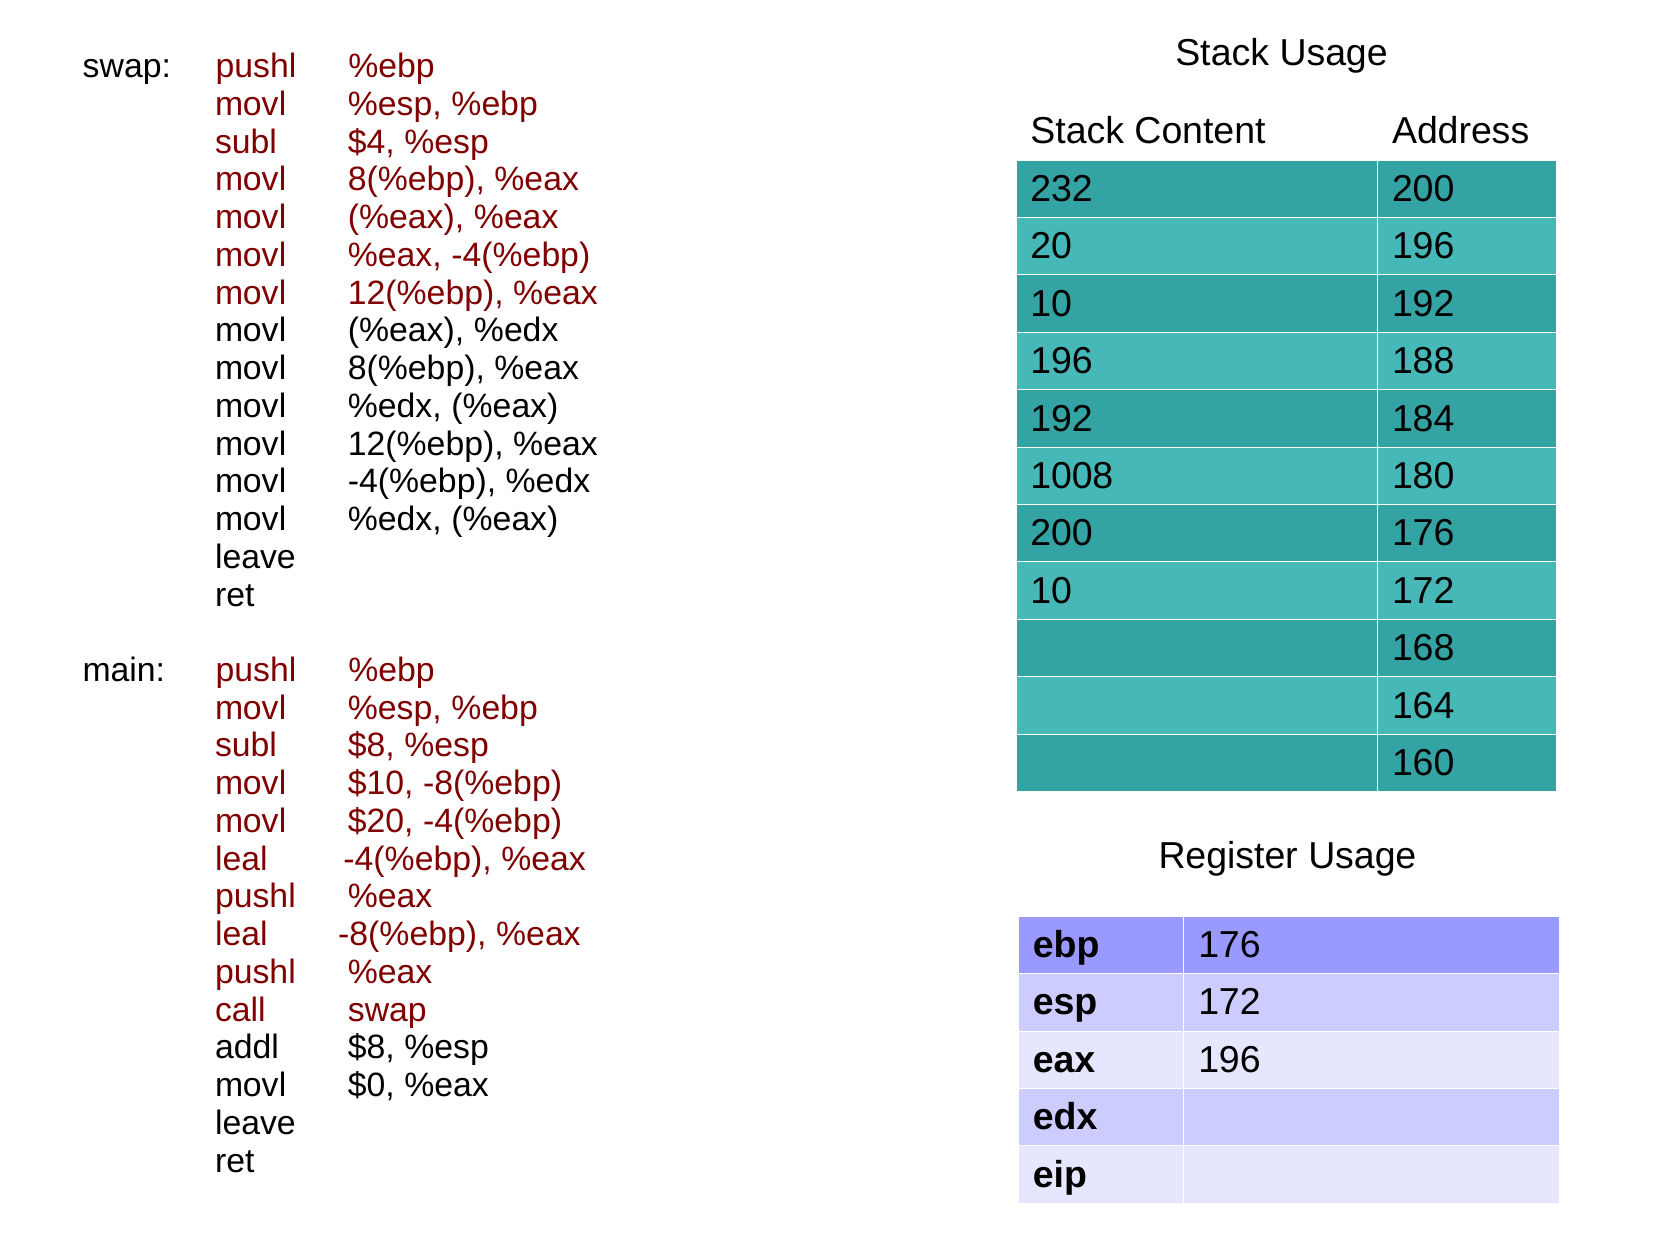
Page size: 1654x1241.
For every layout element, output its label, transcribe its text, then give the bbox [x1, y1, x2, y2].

table_cell [1184, 1146, 1559, 1203]
table_cell 172 [1378, 562, 1556, 619]
table_cell 184 [1378, 390, 1556, 447]
table_header Stack Content [1017, 103, 1377, 160]
table_cell [1017, 735, 1377, 791]
table_cell 192 [1378, 275, 1556, 332]
table_cell esp [1019, 974, 1183, 1031]
table_cell [1184, 1089, 1559, 1145]
table_cell 192 [1017, 390, 1377, 447]
table_cell 10 [1017, 562, 1377, 619]
table_cell 188 [1378, 333, 1556, 389]
table_cell 172 [1184, 974, 1559, 1031]
table_cell 232 [1017, 161, 1377, 217]
table_header ebp [1019, 917, 1183, 973]
table_cell 180 [1378, 448, 1556, 504]
table_cell 1008 [1017, 448, 1377, 504]
table_cell 196 [1184, 1032, 1559, 1088]
table_cell 10 [1017, 275, 1377, 332]
table_cell 164 [1378, 677, 1556, 734]
table_cell 168 [1378, 620, 1556, 676]
table_cell eax [1019, 1032, 1183, 1088]
table_cell 196 [1017, 333, 1377, 389]
table_cell 200 [1378, 161, 1556, 217]
table_header Address [1378, 103, 1556, 160]
table_header 176 [1184, 917, 1559, 973]
table_cell 176 [1378, 505, 1556, 561]
table_cell edx [1019, 1089, 1183, 1145]
table_cell 196 [1378, 218, 1556, 274]
list swap: pushl %ebp movl %esp, %ebp subl $4, %esp movl 8(%ebp), %eax movl (%eax), %eax movl %eax, -4(%ebp) movl 12(%ebp), %eax movl (%eax), %edx movl 8(%ebp), %eax movl %edx, (%eax) movl 12(%ebp), %eax movl -4(%ebp), %edx movl %edx, (%eax) leave ret main: pushl %ebp movl %esp, %ebp subl $8, %esp movl $10, -8(%ebp) movl $20, -4(%ebp) leal -4(%ebp), %eax pushl %eax leal -8(%ebp), %eax pushl %eax call swap addl $8, %esp movl $0, %eax leave ret [82, 47, 969, 1182]
text_box Stack Usage [1009, 23, 1554, 81]
table_cell [1017, 620, 1377, 676]
table_cell 200 [1017, 505, 1377, 561]
table_cell 20 [1017, 218, 1377, 274]
table_cell 160 [1378, 735, 1556, 791]
table_cell eip [1019, 1146, 1183, 1203]
text_box Register Usage [1015, 826, 1560, 884]
table_cell [1017, 677, 1377, 734]
